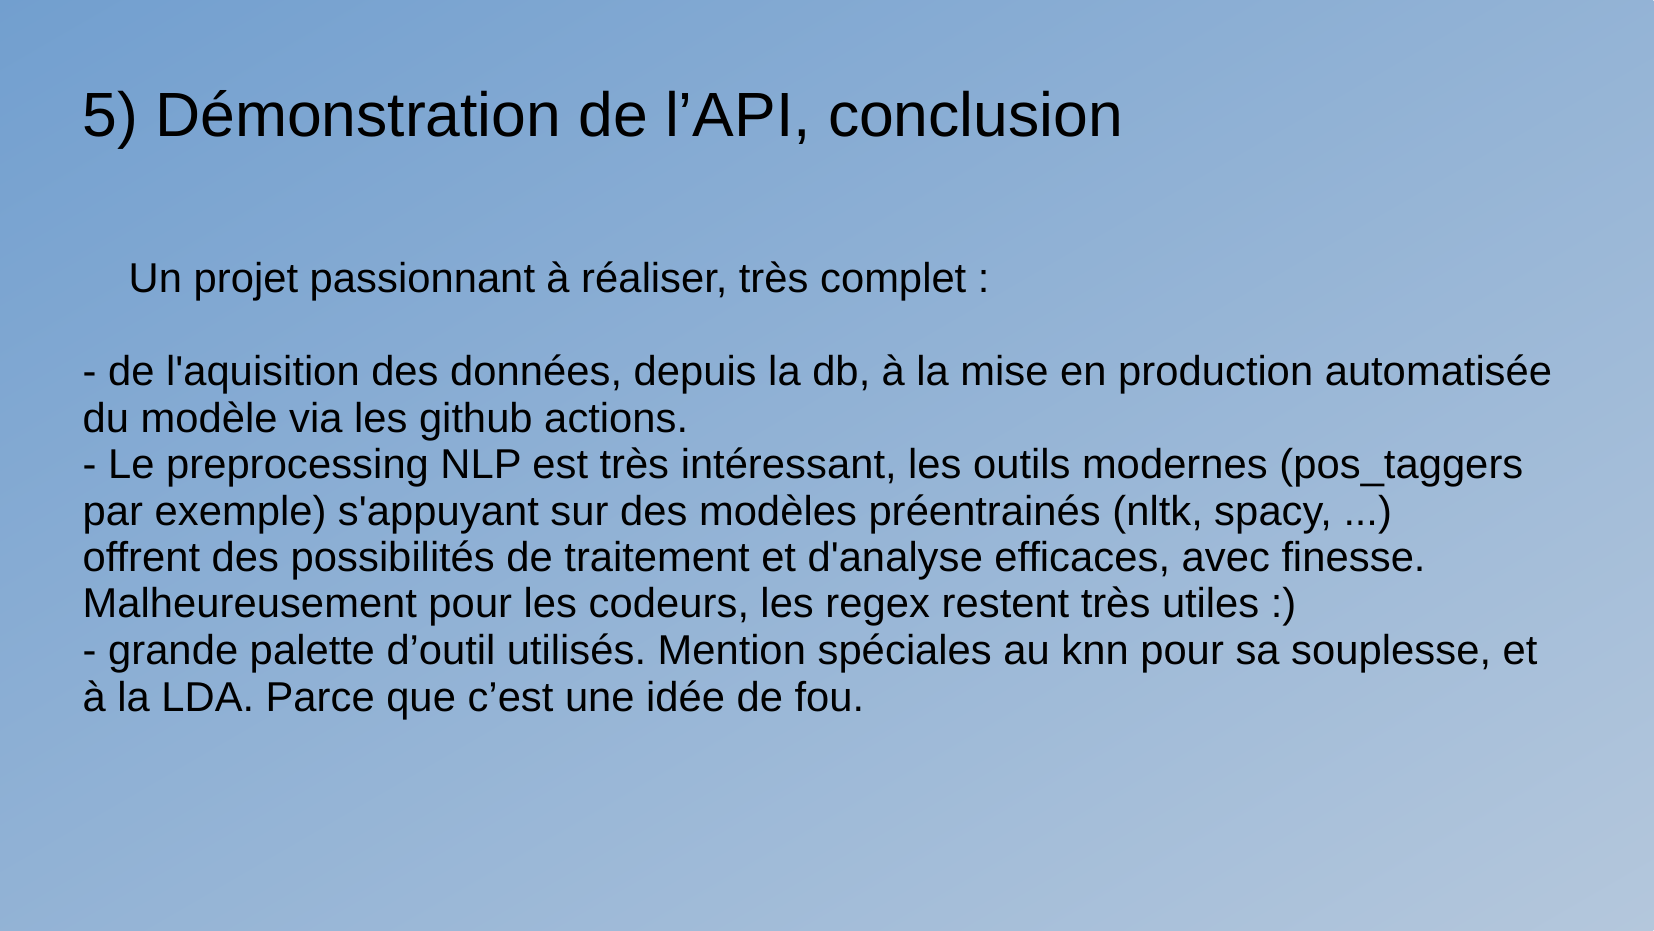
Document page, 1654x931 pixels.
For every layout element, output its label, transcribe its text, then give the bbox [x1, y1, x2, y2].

subtitle Un projet passionnant à réaliser, très complet : - de l'aquisition des données, depuis la db, à la mise en production automatisée du modèle via les github actions. - Le preprocessing NLP est très intéressant, les outils modernes (pos_taggers par exemple) s'appuyant sur des modèles préentrainés (nltk, spacy, ...) offrent des possibilités de traitement et d'analyse efficaces, avec finesse. Malheureusement pour les codeurs, les regex restent très utiles :) - grande palette d’outil utilisés. Mention spéciales au knn pour sa souplesse, et à la LDA. Parce que c’est une idée de fou. [82, 217, 1571, 758]
title 5) Démonstration de l’API, conclusion [82, 37, 1571, 193]
